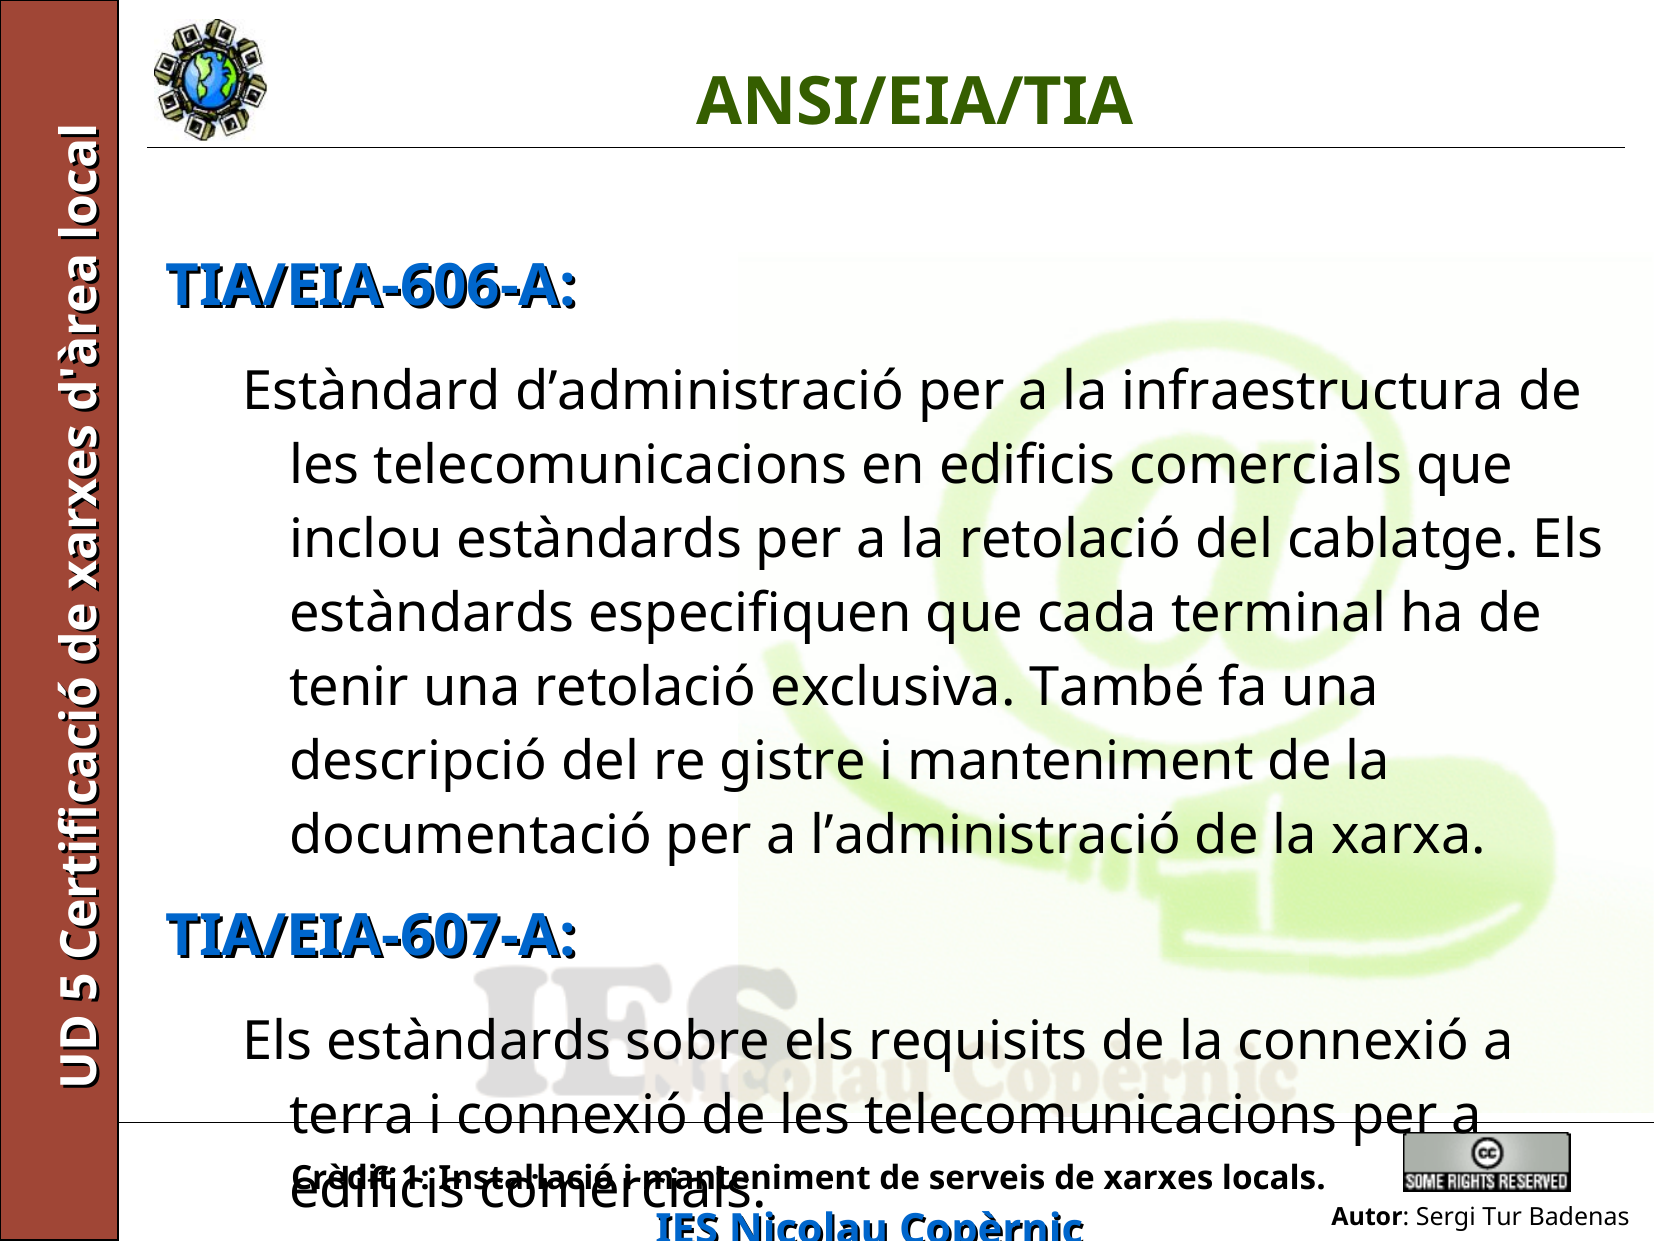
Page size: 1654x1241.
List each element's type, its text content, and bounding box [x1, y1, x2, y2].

picture [1287, 1107, 1302, 1117]
picture [1403, 1132, 1571, 1192]
picture [709, 1107, 725, 1117]
list TIA/EIA-606-A: Estàndard d’administració per a la infraestructura de les telecomunicacions en edificis comercials que inclou estàndards per a la retolació del cablatge. Els estàndards especifiquen que cada terminal ha de tenir una retolació exclusiva. També fa una descripció del re gistre i manteniment de la documentació per a l’administració de la xarxa. TIA/EIA-607-A: Els estàndards sobre els requisits de la connexió a terra i connexió de les telecomunicacions per a edificis comercials. [147, 242, 1636, 1078]
picture [1045, 1107, 1059, 1117]
picture [466, 252, 1654, 1117]
picture [524, 1107, 539, 1117]
title ANSI/EIA/TIA [165, 56, 1654, 141]
picture [1026, 1107, 1040, 1117]
picture [801, 1107, 816, 1116]
picture [557, 1107, 572, 1117]
picture [1110, 1107, 1125, 1117]
picture [590, 1107, 605, 1116]
picture [663, 1107, 680, 1117]
picture [936, 1107, 951, 1116]
picture [992, 1107, 1009, 1117]
picture [743, 1107, 758, 1116]
picture [891, 1107, 906, 1116]
picture [1253, 1107, 1270, 1117]
picture [1393, 1107, 1406, 1113]
picture [490, 1107, 507, 1117]
picture [154, 19, 268, 142]
picture [1361, 1107, 1375, 1113]
